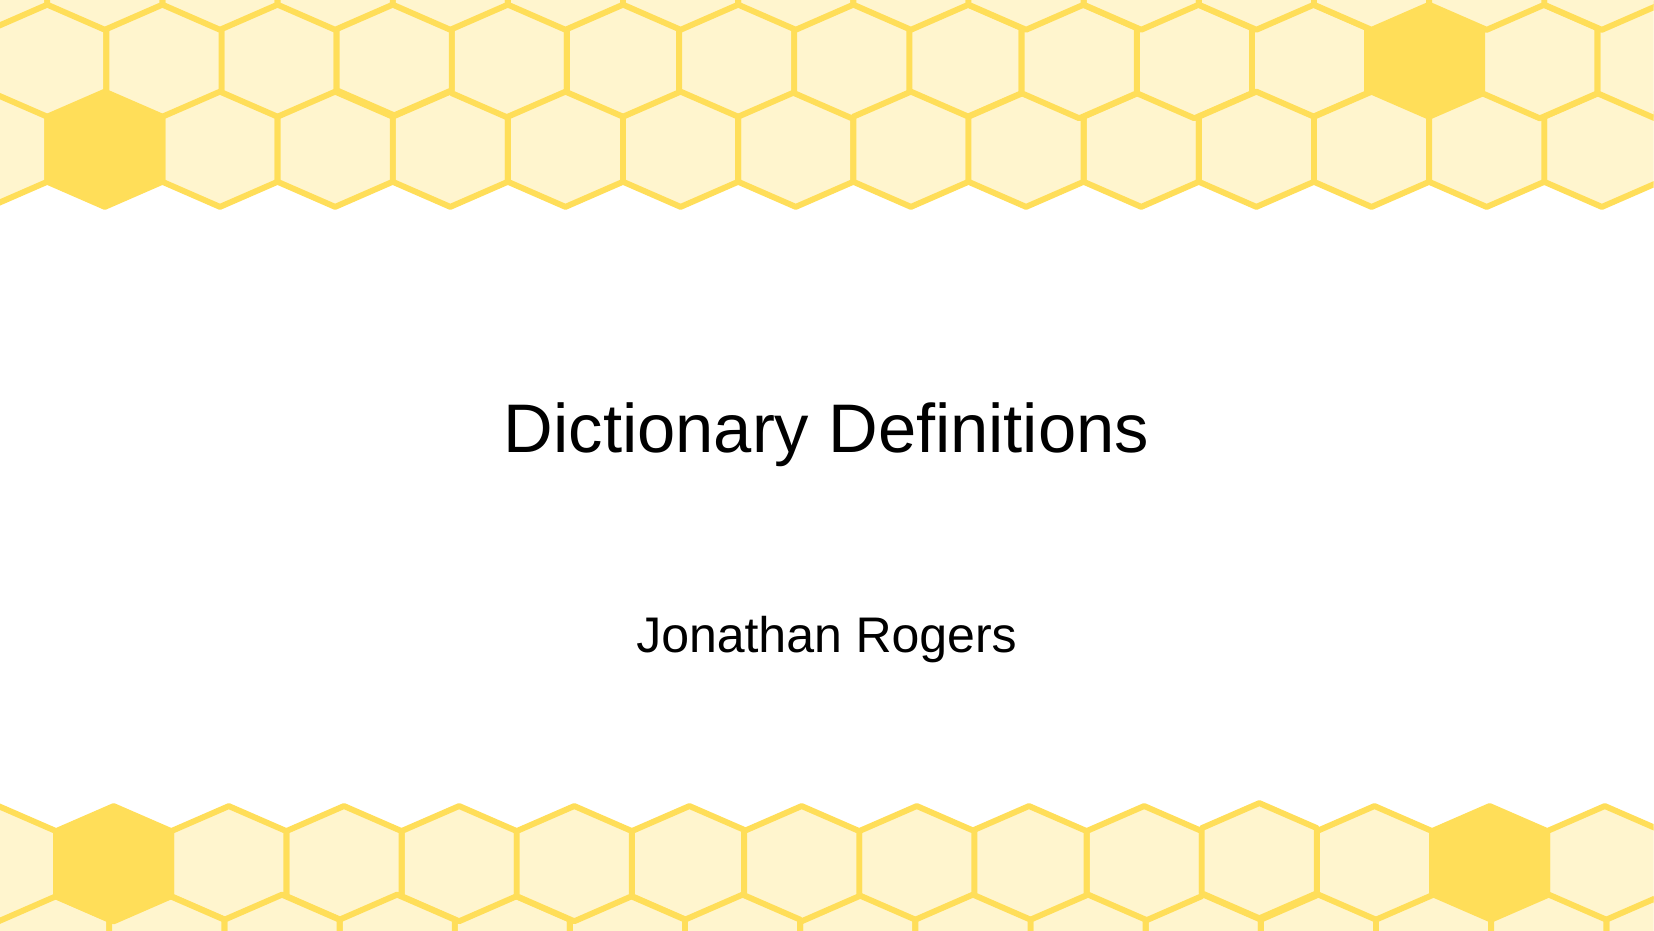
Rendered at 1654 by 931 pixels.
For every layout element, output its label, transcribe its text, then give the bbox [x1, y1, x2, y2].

subtitle Jonathan Rogers [88, 561, 1565, 709]
title Dictionary Definitions [88, 324, 1565, 532]
